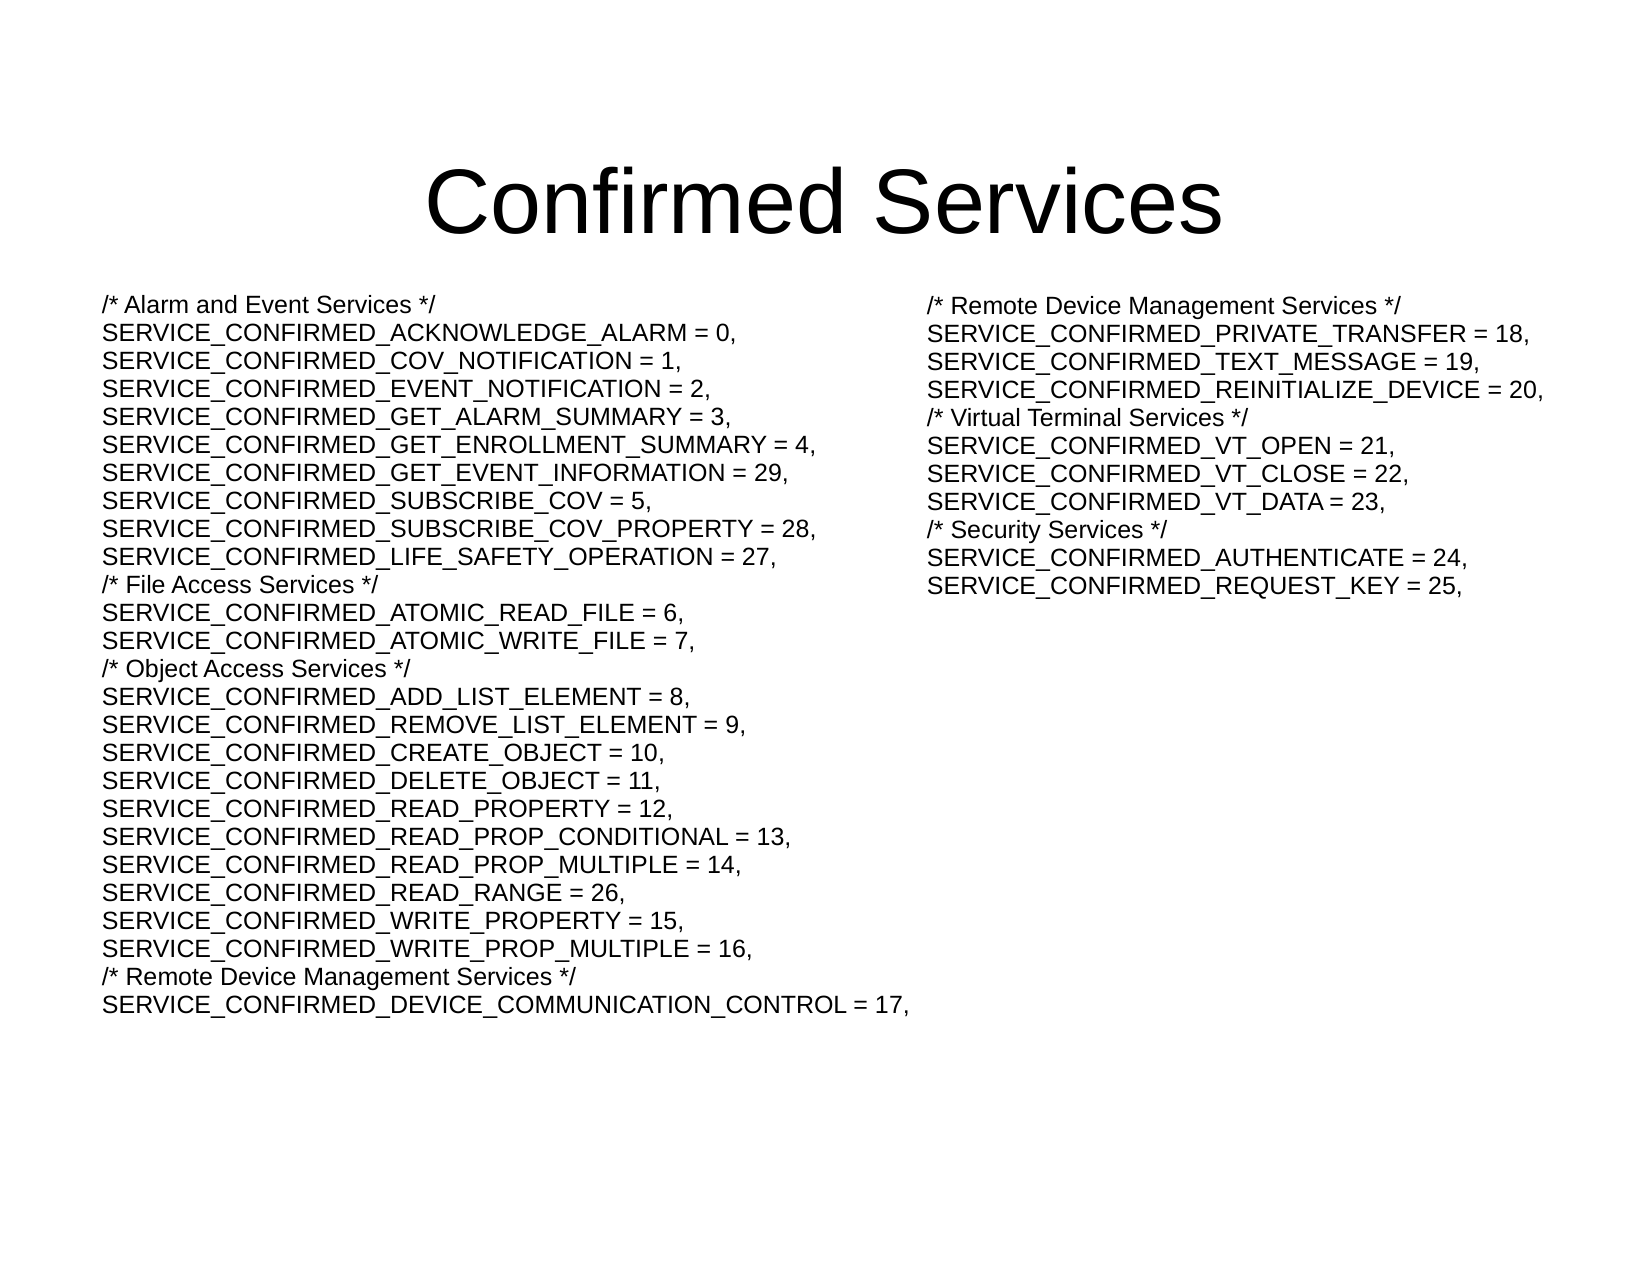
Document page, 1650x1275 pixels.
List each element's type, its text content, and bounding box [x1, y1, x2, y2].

text_box /* Alarm and Event Services */ SERVICE_CONFIRMED_ACKNOWLEDGE_ALARM = 0, SERVICE_CONFIRMED_COV_NOTIFICATION = 1, SERVICE_CONFIRMED_EVENT_NOTIFICATION = 2, SERVICE_CONFIRMED_GET_ALARM_SUMMARY = 3, SERVICE_CONFIRMED_GET_ENROLLMENT_SUMMARY = 4, SERVICE_CONFIRMED_GET_EVENT_INFORMATION = 29, SERVICE_CONFIRMED_SUBSCRIBE_COV = 5, SERVICE_CONFIRMED_SUBSCRIBE_COV_PROPERTY = 28, SERVICE_CONFIRMED_LIFE_SAFETY_OPERATION = 27, /* File Access Services */ SERVICE_CONFIRMED_ATOMIC_READ_FILE = 6, SERVICE_CONFIRMED_ATOMIC_WRITE_FILE = 7, /* Object Access Services */ SERVICE_CONFIRMED_ADD_LIST_ELEMENT = 8, SERVICE_CONFIRMED_REMOVE_LIST_ELEMENT = 9, SERVICE_CONFIRMED_CREATE_OBJECT = 10, SERVICE_CONFIRMED_DELETE_OBJECT = 11, SERVICE_CONFIRMED_READ_PROPERTY = 12, SERVICE_CONFIRMED_READ_PROP_CONDITIONAL = 13, SERVICE_CONFIRMED_READ_PROP_MULTIPLE = 14, SERVICE_CONFIRMED_READ_RANGE = 26, SERVICE_CONFIRMED_WRITE_PROPERTY = 15, SERVICE_CONFIRMED_WRITE_PROP_MULTIPLE = 16, /* Remote Device Management Services */ SERVICE_CONFIRMED_DEVICE_COMMUNICATION_CONTROL = 17, [59, 283, 1072, 1083]
text_box /* Remote Device Management Services */ SERVICE_CONFIRMED_PRIVATE_TRANSFER = 18, SERVICE_CONFIRMED_TEXT_MESSAGE = 19, SERVICE_CONFIRMED_REINITIALIZE_DEVICE = 20, /* Virtual Terminal Services */ SERVICE_CONFIRMED_VT_OPEN = 21, SERVICE_CONFIRMED_VT_CLOSE = 22, SERVICE_CONFIRMED_VT_DATA = 23, /* Security Services */ SERVICE_CONFIRMED_AUTHENTICATE = 24, SERVICE_CONFIRMED_REQUEST_KEY = 25, [884, 284, 1591, 997]
title Confirmed Services [135, 112, 1515, 284]
